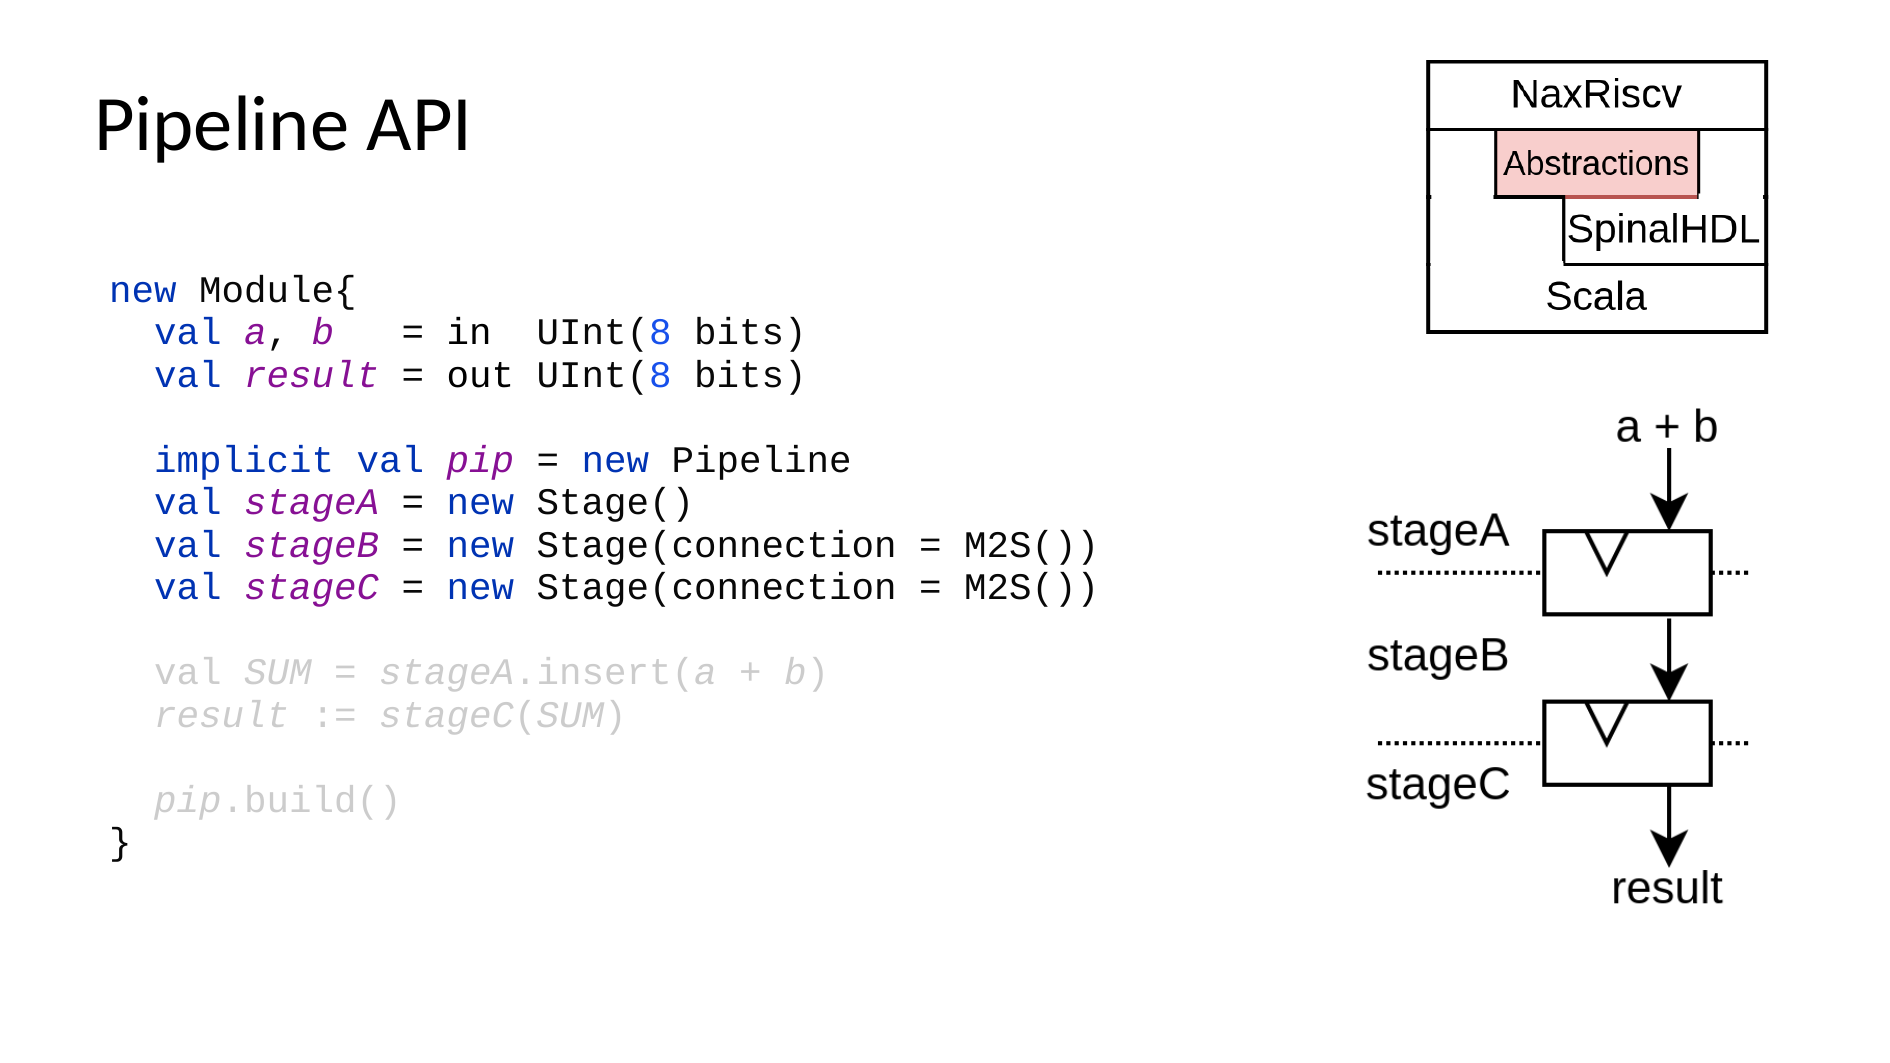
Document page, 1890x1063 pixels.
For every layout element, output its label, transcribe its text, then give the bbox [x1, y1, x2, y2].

text_box new Module{ val a, b = in UInt(8 bits) val result = out UInt(8 bits) implicit val pip = new Pipeline val stageA = new Stage() val stageB = new Stage(connection = M2S()) val stageC = new Stage(connection = M2S()) val SUM = stageA.insert(a + b) result := stageC(SUM) pip.build() } [94, 263, 1242, 886]
title Pipeline API [94, 42, 1796, 220]
picture [1326, 26, 1802, 974]
